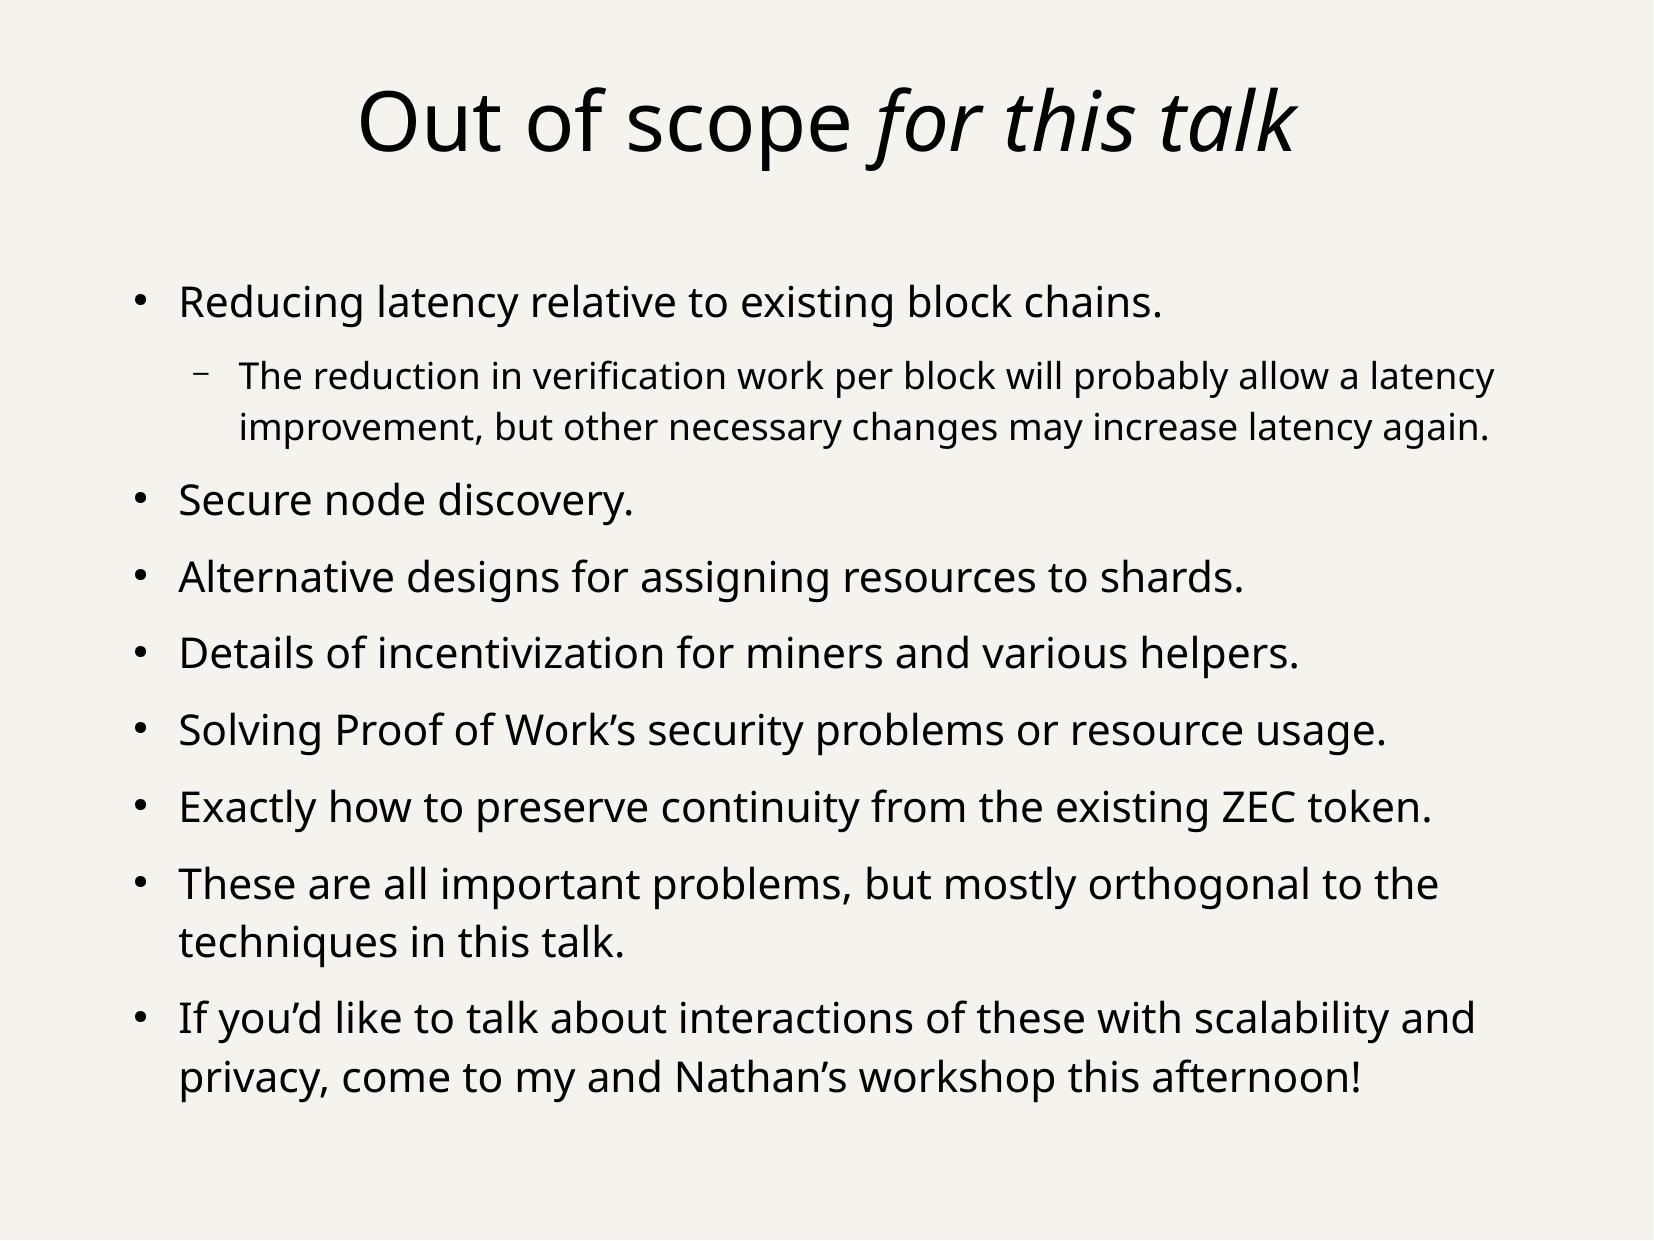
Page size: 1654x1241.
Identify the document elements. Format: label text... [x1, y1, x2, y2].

list Reducing latency relative to existing block chains. The reduction in verification work per block will probably allow a latency improvement, but other necessary changes may increase latency again. Secure node discovery. Alternative designs for assigning resources to shards. Details of incentivization for miners and various helpers. Solving Proof of Work’s security problems or resource usage. Exactly how to preserve continuity from the existing ZEC token. These are all important problems, but mostly orthogonal to the techniques in this talk. If you’d like to talk about interactions of these with scalability and privacy, come to my and Nathan’s workshop this afternoon! [118, 271, 1583, 1123]
title Out of scope for this talk [82, 49, 1571, 189]
